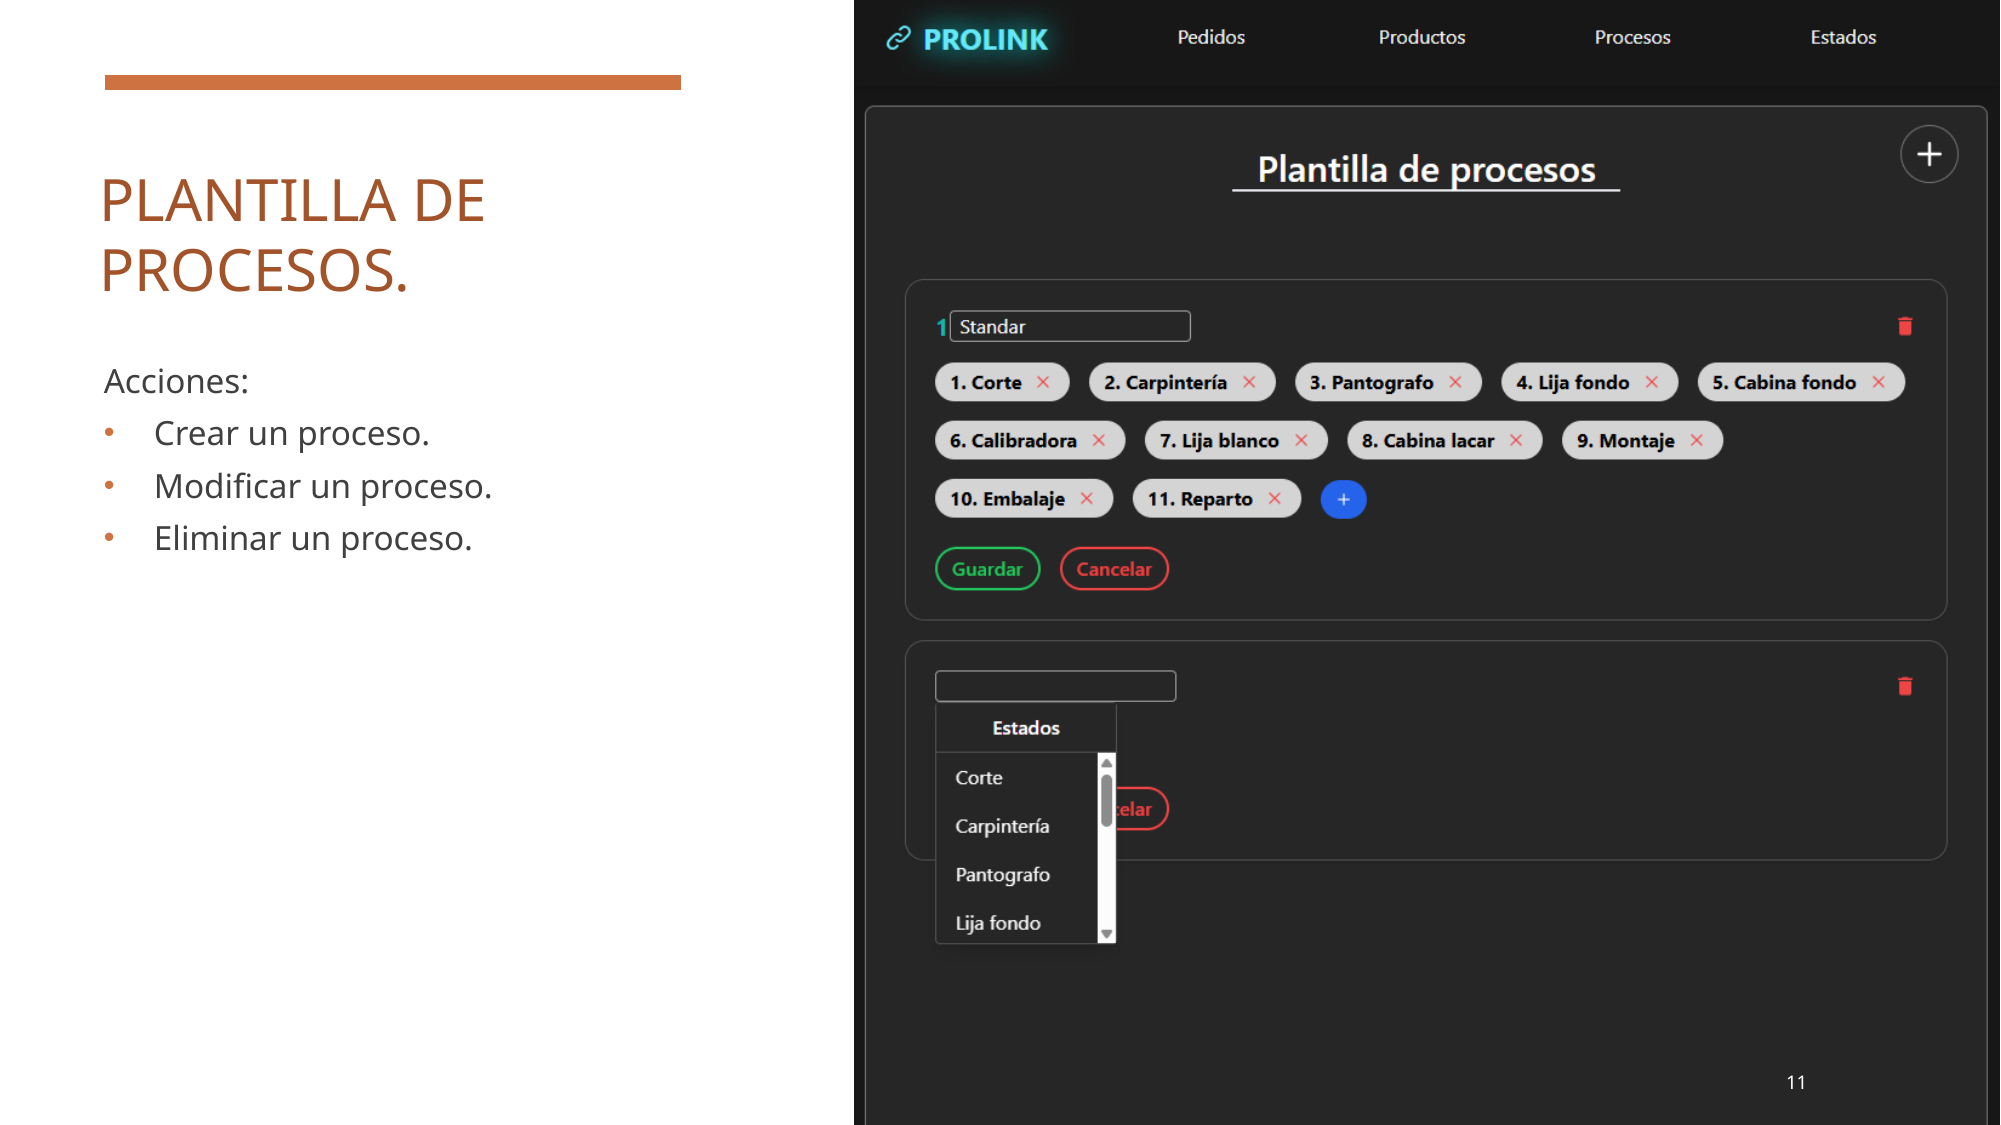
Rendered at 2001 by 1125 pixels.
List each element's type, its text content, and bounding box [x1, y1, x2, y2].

text_box [0, 0, 854, 1125]
list Acciones: Crear un proceso. Modificar un proceso. Eliminar un proceso. [88, 294, 675, 623]
title Plantilla de procesos. [84, 115, 670, 311]
slide_number 6 [1770, 1053, 1944, 1114]
picture [854, 0, 2000, 1125]
